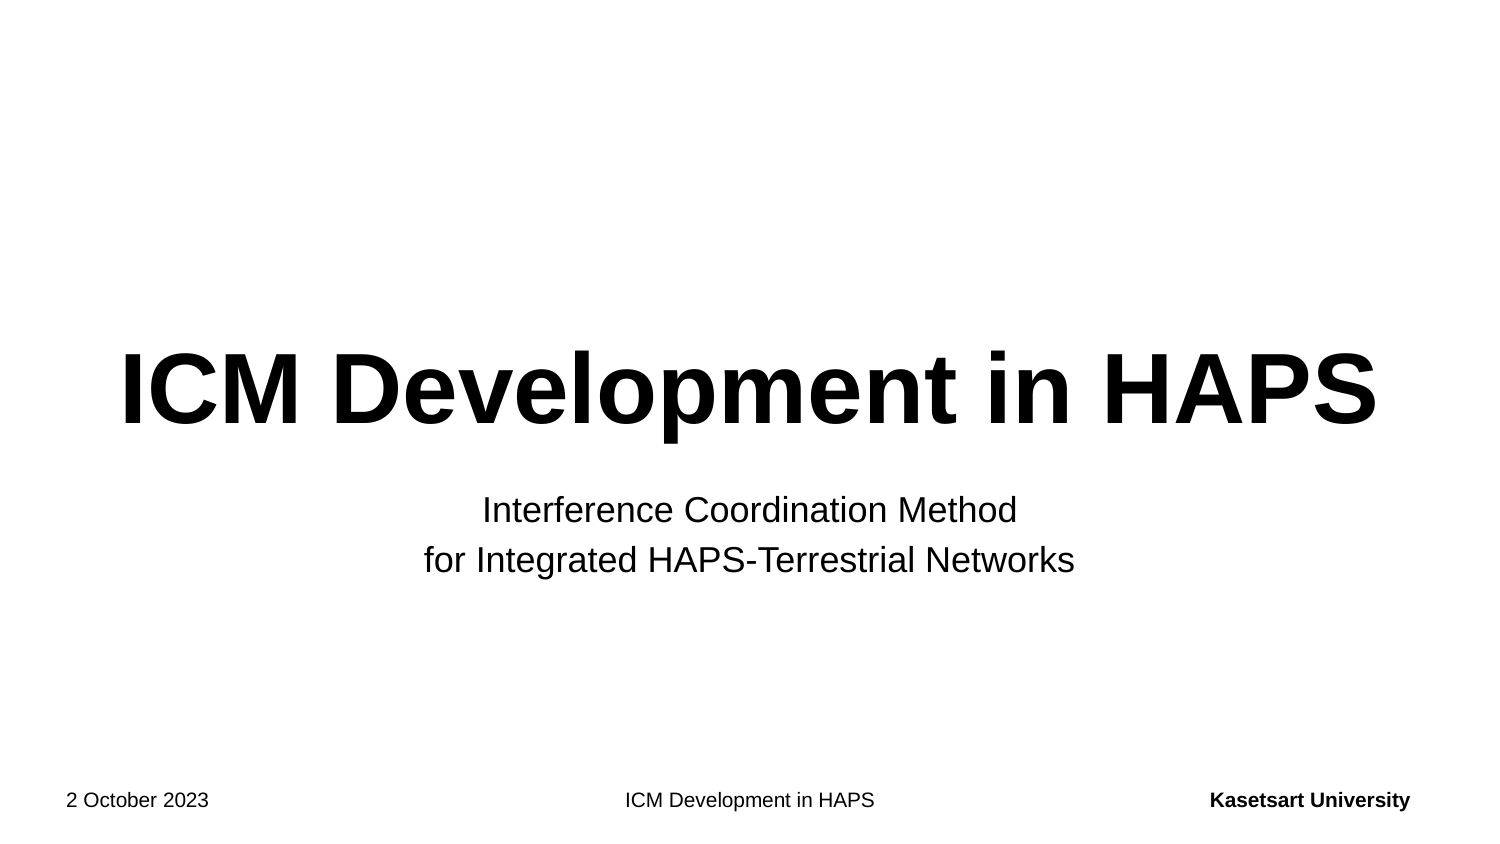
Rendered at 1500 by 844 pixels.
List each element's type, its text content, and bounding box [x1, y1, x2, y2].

title ICM Development in HAPS [51, 122, 1449, 459]
subtitle Interference Coordination Method for Integrated HAPS-Terrestrial Networks [51, 464, 1449, 595]
